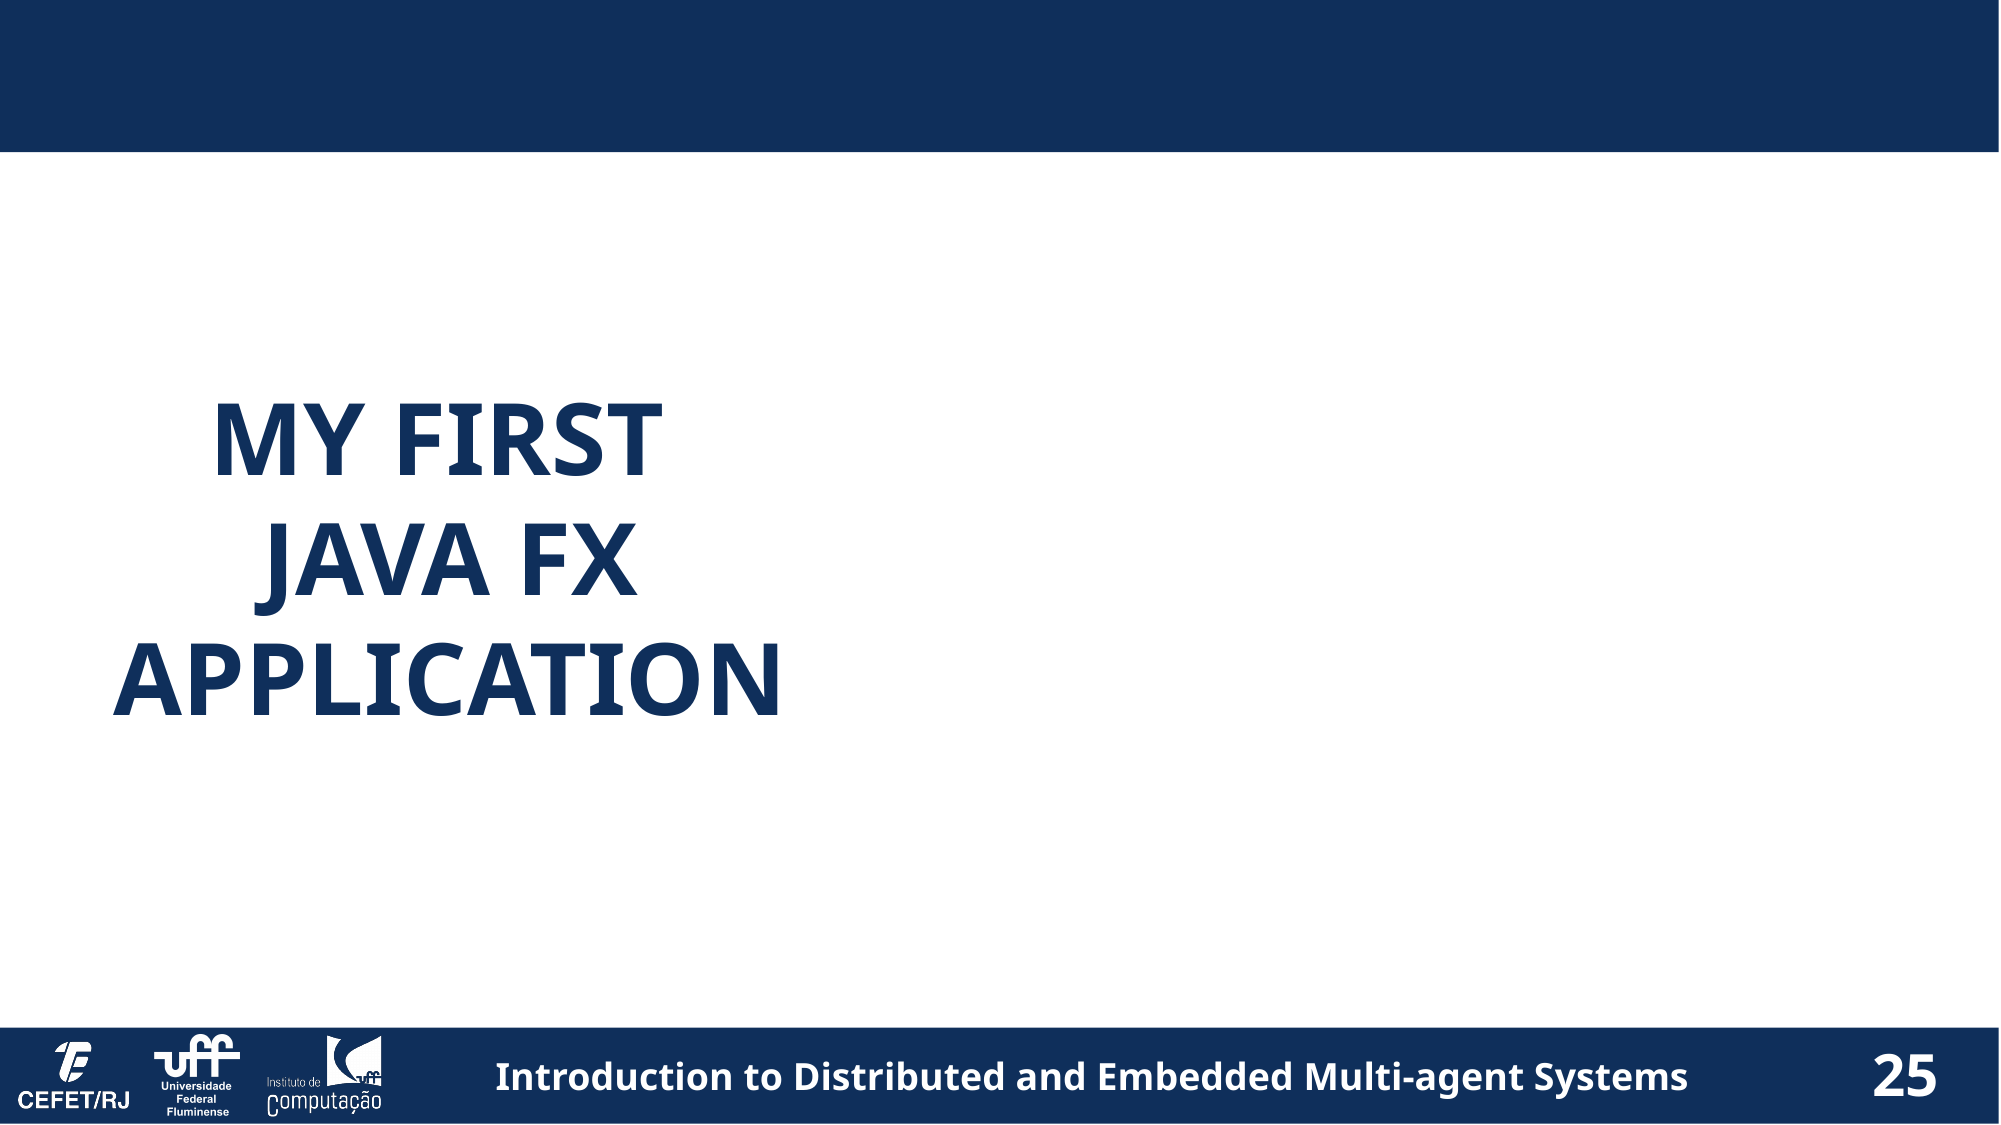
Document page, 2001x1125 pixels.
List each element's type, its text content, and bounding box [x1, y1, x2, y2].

picture [18, 1021, 129, 1125]
text_box MY FIRST JAVA FX APPLICATION [55, 368, 845, 743]
picture [265, 1033, 383, 1117]
picture [153, 1033, 241, 1121]
